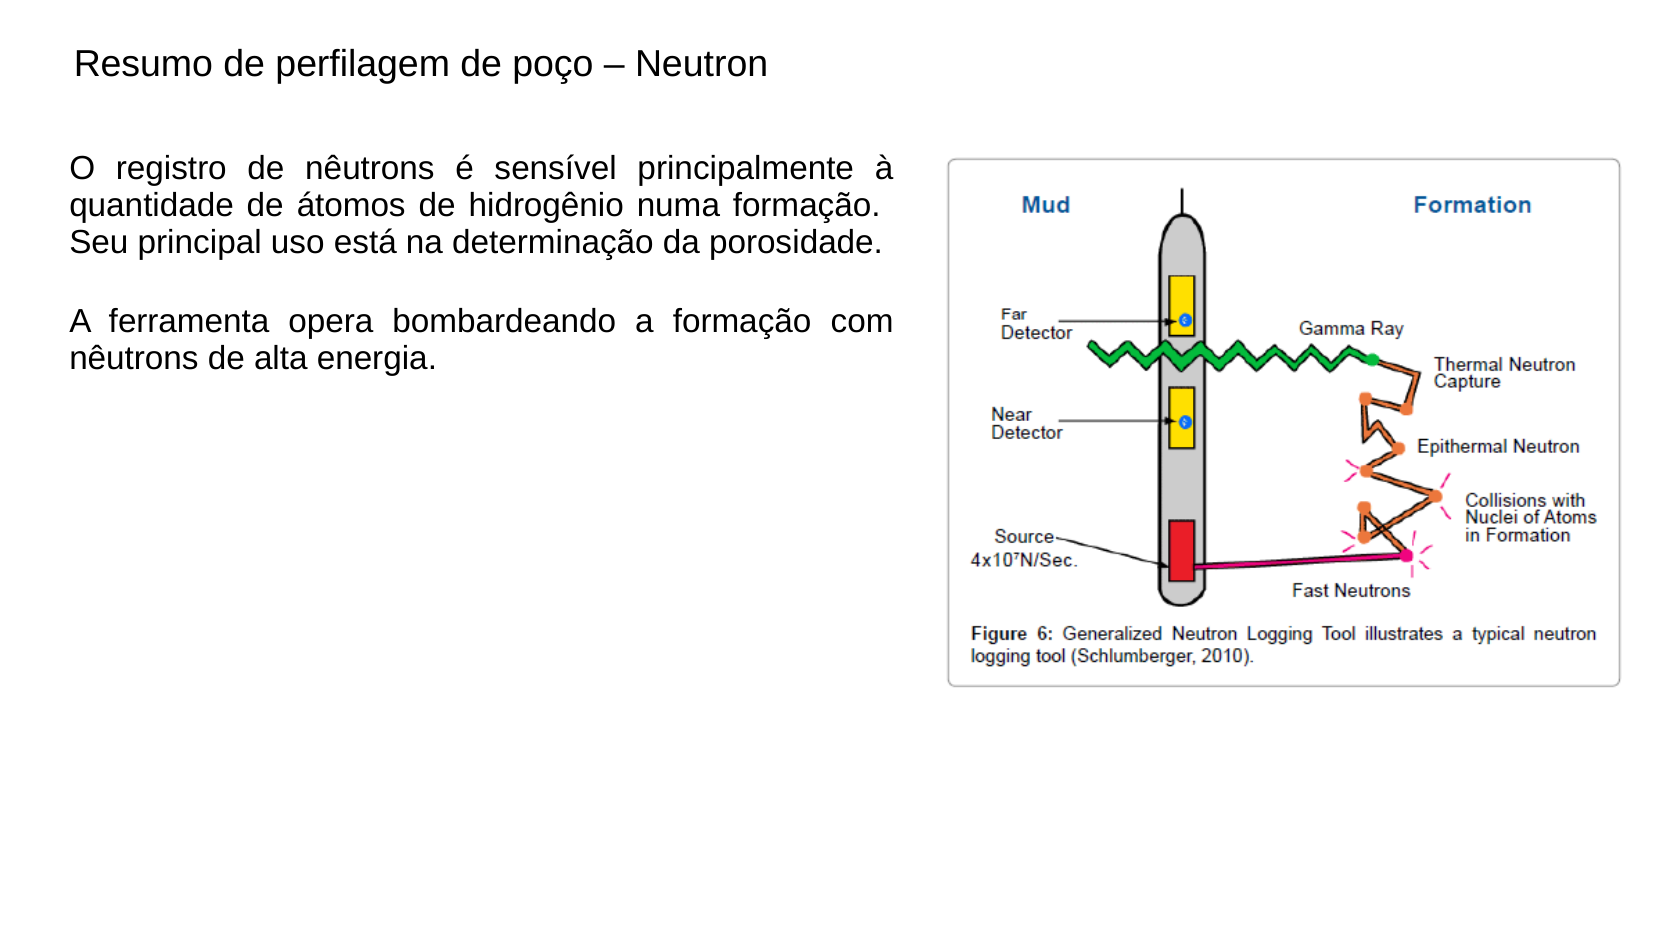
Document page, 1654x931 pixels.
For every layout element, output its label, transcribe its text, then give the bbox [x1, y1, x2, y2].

text_box Resumo de perfilagem de poço – Neutron [59, 35, 1123, 93]
text_box O registro de nêutrons é sensível principalmente à quantidade de átomos de hidrogênio numa formação. Seu principal uso está na determinação da porosidade. A ferramenta opera bombardeando a formação com nêutrons de alta energia. [54, 141, 910, 931]
picture [937, 145, 1630, 697]
